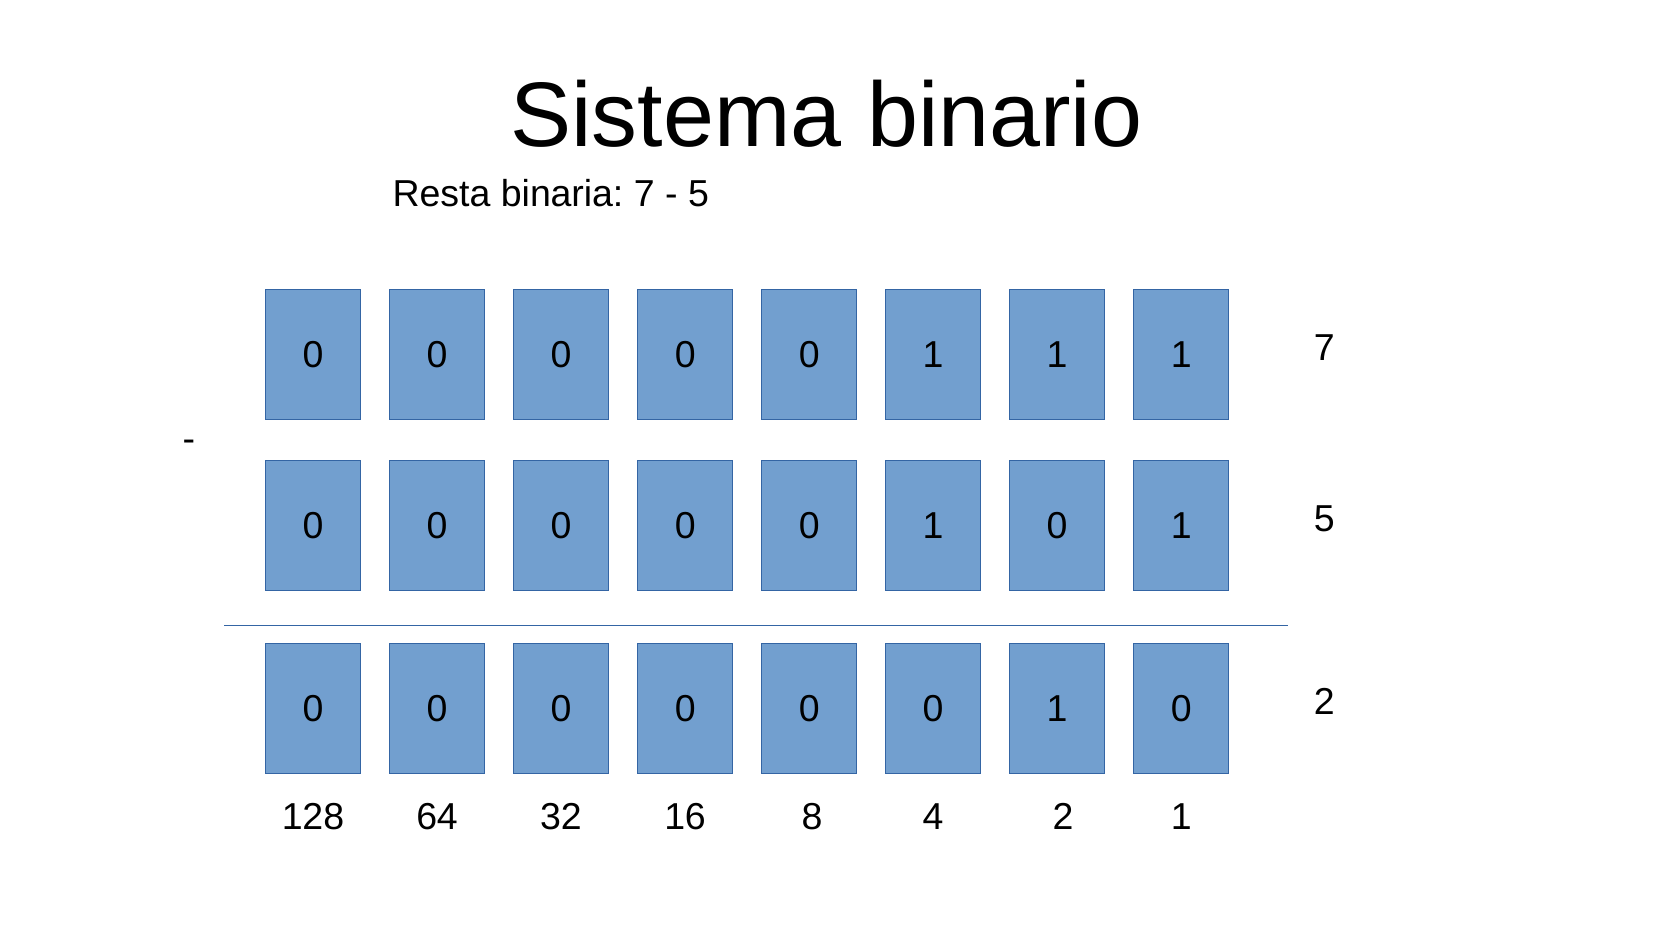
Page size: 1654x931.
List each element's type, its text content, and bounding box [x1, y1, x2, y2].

text_box 0 [389, 289, 485, 420]
text_box 2 [1027, 787, 1099, 845]
title Sistema binario [82, 37, 1571, 193]
text_box 8 [767, 787, 857, 845]
text_box 1 [885, 460, 981, 591]
text_box 7 [1299, 318, 1382, 376]
text_box 1 [885, 289, 981, 420]
text_box 0 [389, 460, 485, 591]
text_box 1 [1009, 643, 1105, 774]
text_box 1 [1145, 787, 1217, 845]
text_box 0 [265, 643, 361, 774]
text_box 0 [761, 643, 857, 774]
text_box 32 [507, 787, 615, 845]
text_box 0 [637, 289, 733, 420]
text_box 0 [513, 460, 609, 591]
text_box 1 [1009, 289, 1105, 420]
text_box Resta binaria: 7 - 5 [377, 165, 1193, 223]
text_box 64 [389, 787, 485, 845]
text_box 0 [1133, 643, 1229, 774]
text_box 1 [1133, 289, 1229, 420]
text_box 0 [513, 643, 609, 774]
text_box - [135, 409, 243, 467]
text_box 16 [637, 787, 733, 845]
text_box 0 [265, 289, 361, 420]
text_box 0 [1009, 460, 1105, 591]
text_box 0 [761, 460, 857, 591]
text_box 0 [885, 643, 981, 774]
text_box 5 [1299, 490, 1382, 547]
text_box 0 [389, 643, 485, 774]
text_box 1 [1133, 460, 1229, 591]
text_box 2 [1299, 673, 1382, 731]
text_box 4 [897, 787, 969, 845]
text_box 0 [513, 289, 609, 420]
text_box 0 [761, 289, 857, 420]
text_box 0 [637, 643, 733, 774]
text_box 128 [259, 787, 367, 845]
text_box 0 [637, 460, 733, 591]
text_box 0 [265, 460, 361, 591]
